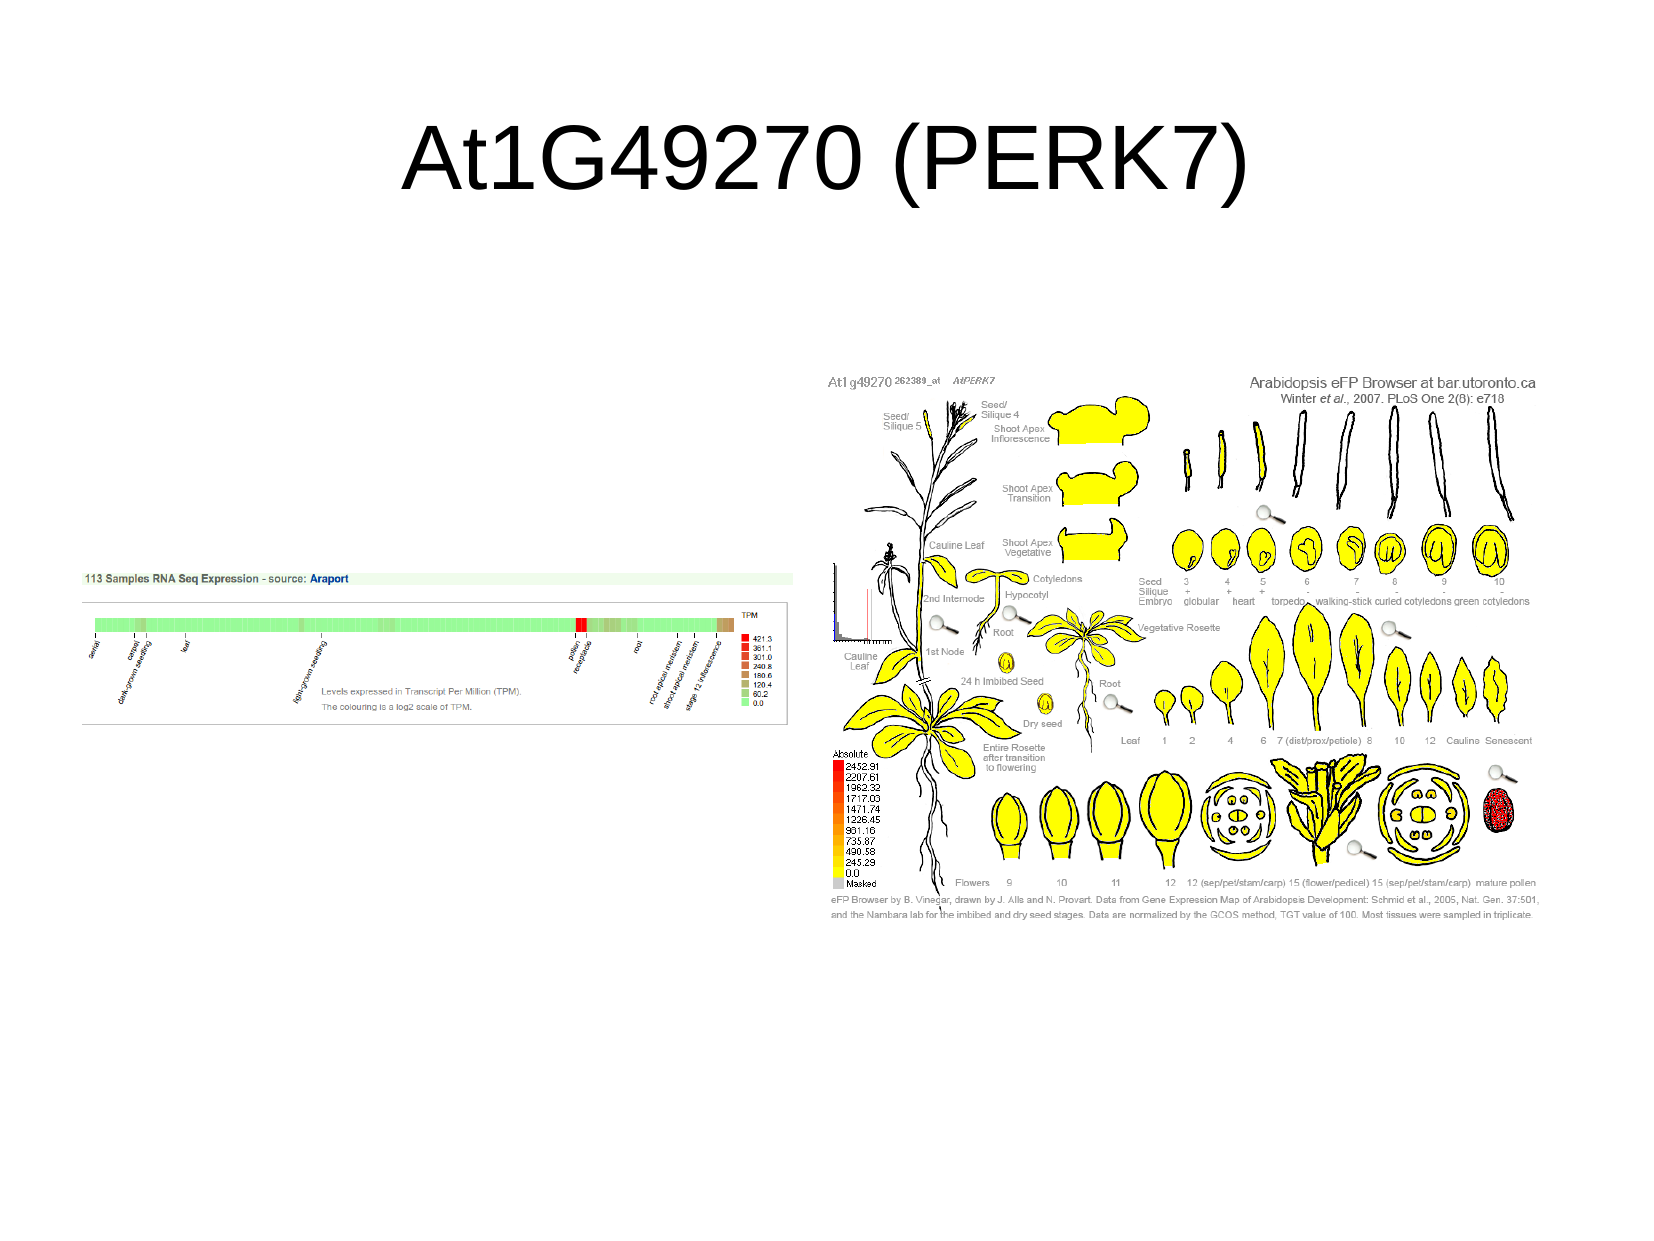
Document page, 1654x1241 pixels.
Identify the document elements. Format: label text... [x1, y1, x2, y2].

title At1G49270 (PERK7) [82, 49, 1571, 257]
picture [828, 374, 1539, 925]
picture [82, 573, 793, 727]
